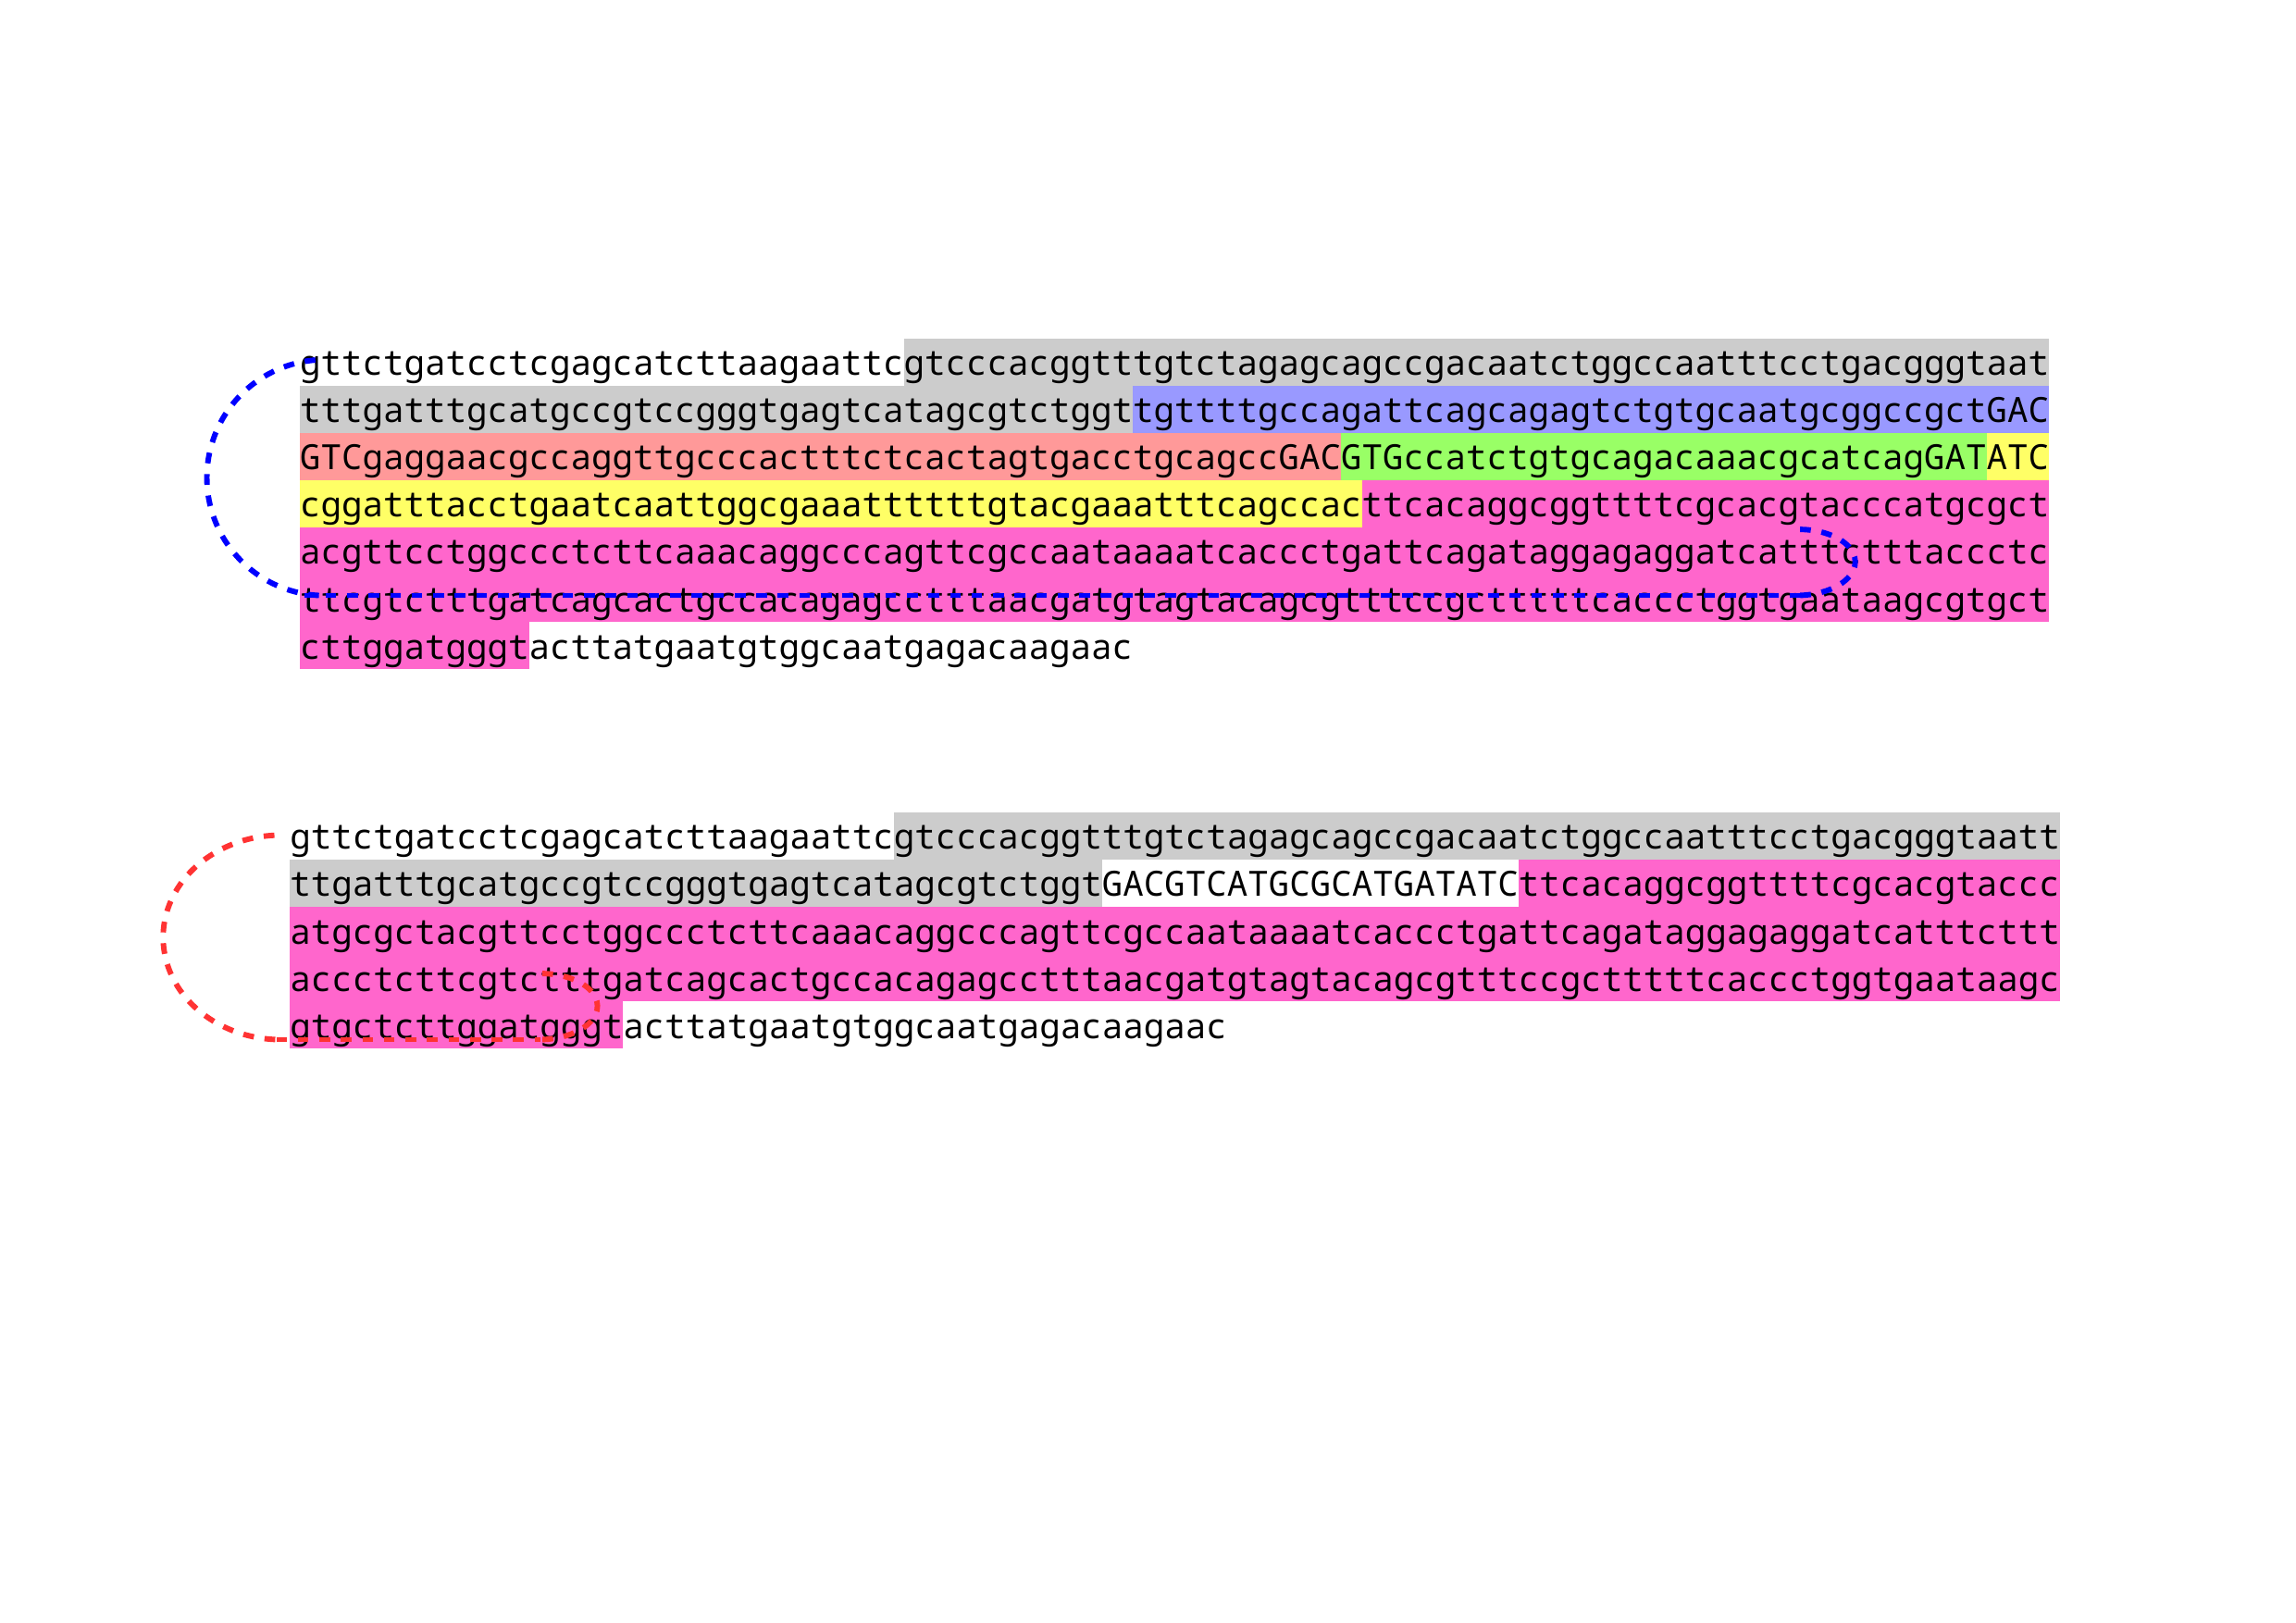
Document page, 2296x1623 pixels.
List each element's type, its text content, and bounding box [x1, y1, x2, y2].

text_box gttctgatcctcgagcatcttaagaattcgtcccacggtttgtctagagcagccgacaatctggccaatttcctgacgggtaattttgatttgcatgccgtccgggtgagtcatagcgtctggttgttttgccagattcagcagagtctgtgcaatgcggccgctGACGTCgaggaacgccaggttgcccactttctcactagtgacctgcagccGACGTGccatctgtgcagacaaacgcatcagGATATCcggatttacctgaatcaattggcgaaattttttgtacgaaatttcagccacttcacaggcggttttcgcacgtacccatgcgctacgttcctggccctcttcaaacaggcccagttcgccaataaaatcaccctgattcagataggagaggatcatttctttaccctcttcgtctttgatcagcactgccacagagcctttaacgatgtagtacagcgtttccgctttttcaccctggtgaataagcgtgctcttggatgggtacttatgaatgtggcaatgagacaagaac [286, 331, 2081, 554]
text_box gttctgatcctcgagcatcttaagaattcgtcccacggtttgtctagagcagccgacaatctggccaatttcctgacgggtaattttgatttgcatgccgtccgggtgagtcatagcgtctggtGACGTCATGCGCATGATATCttcacaggcggttttcgcacgtacccatgcgctacgttcctggccctcttcaaacaggcccagttcgccaataaaatcaccctgattcagataggagaggatcatttctttaccctcttcgtctttgatcagcactgccacagagcctttaacgatgtagtacagcgtttccgctttttcaccctggtgaataagcgtgctcttggatgggtacttatgaatgtggcaatgagacaagaac [276, 805, 2081, 993]
